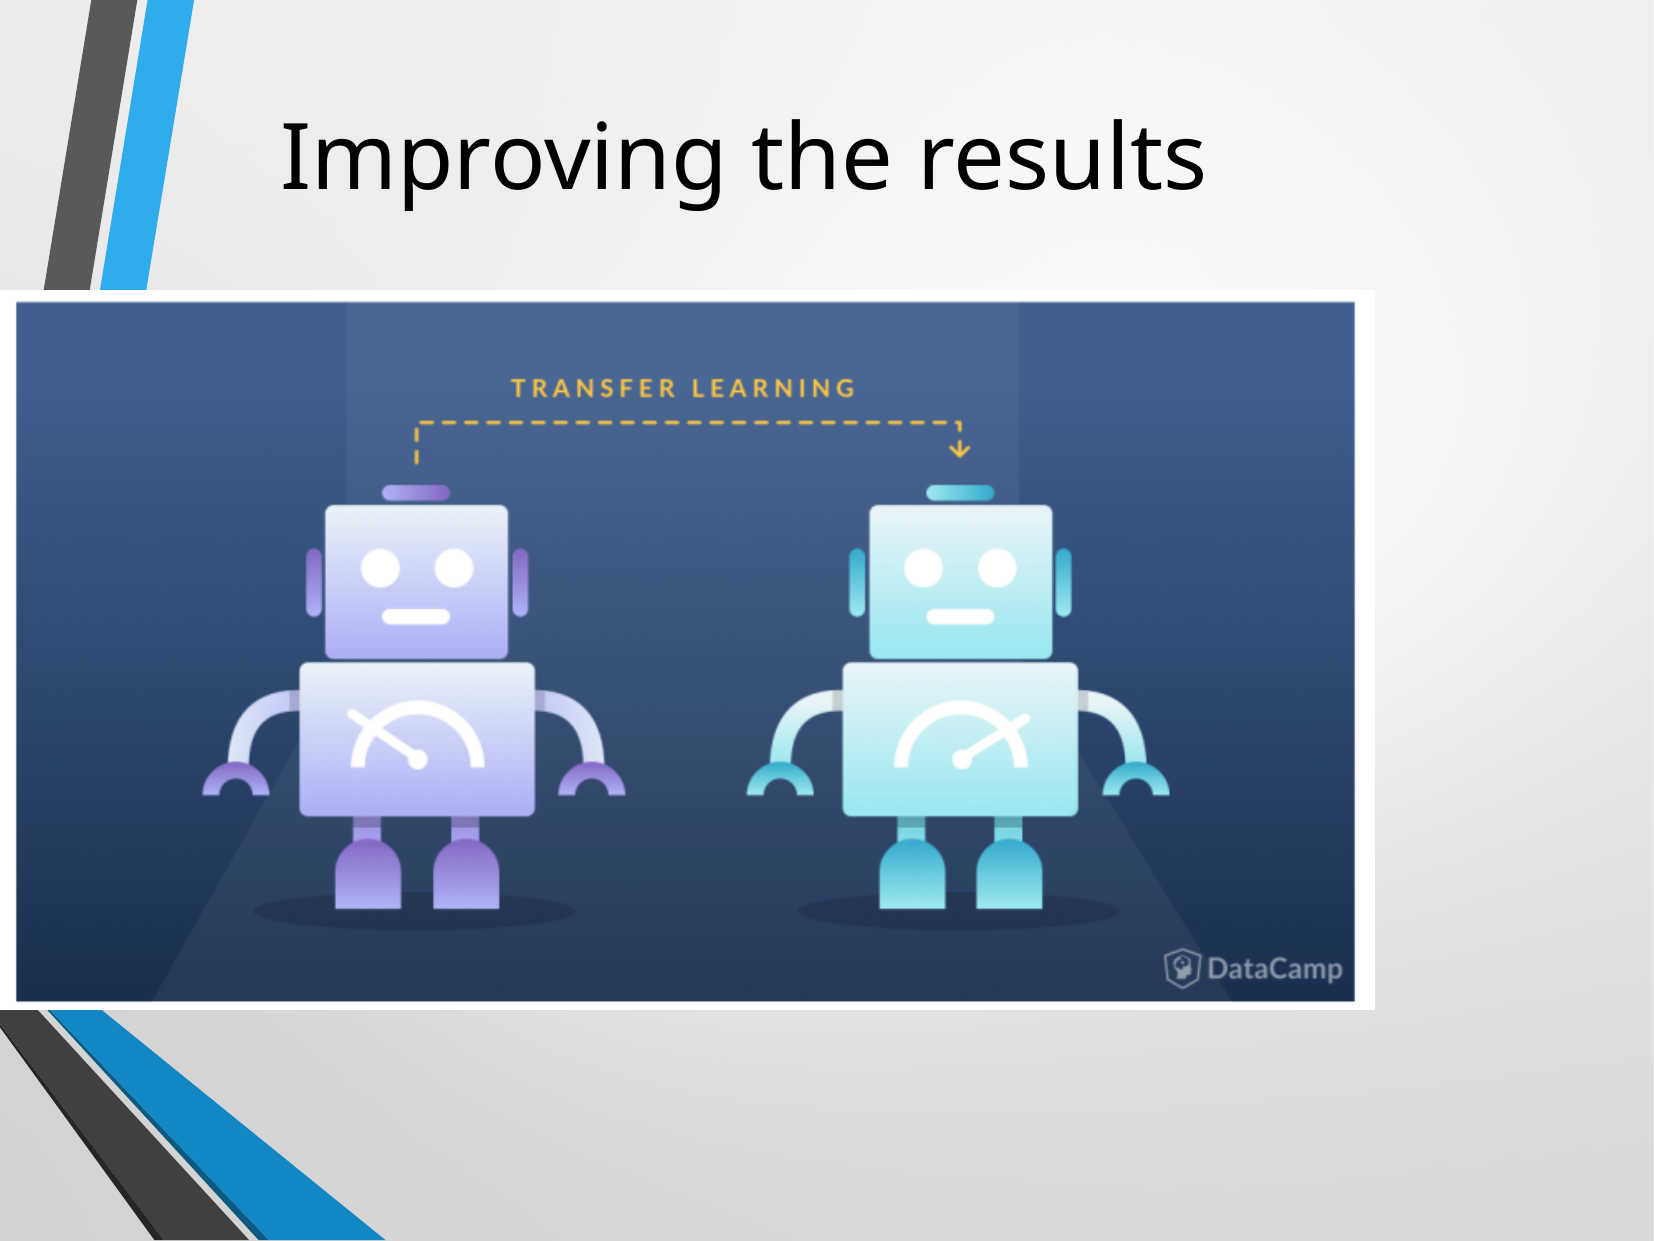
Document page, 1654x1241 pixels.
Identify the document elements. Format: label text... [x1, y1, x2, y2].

title Improving the results [0, 49, 1489, 257]
picture [0, 290, 1375, 1010]
